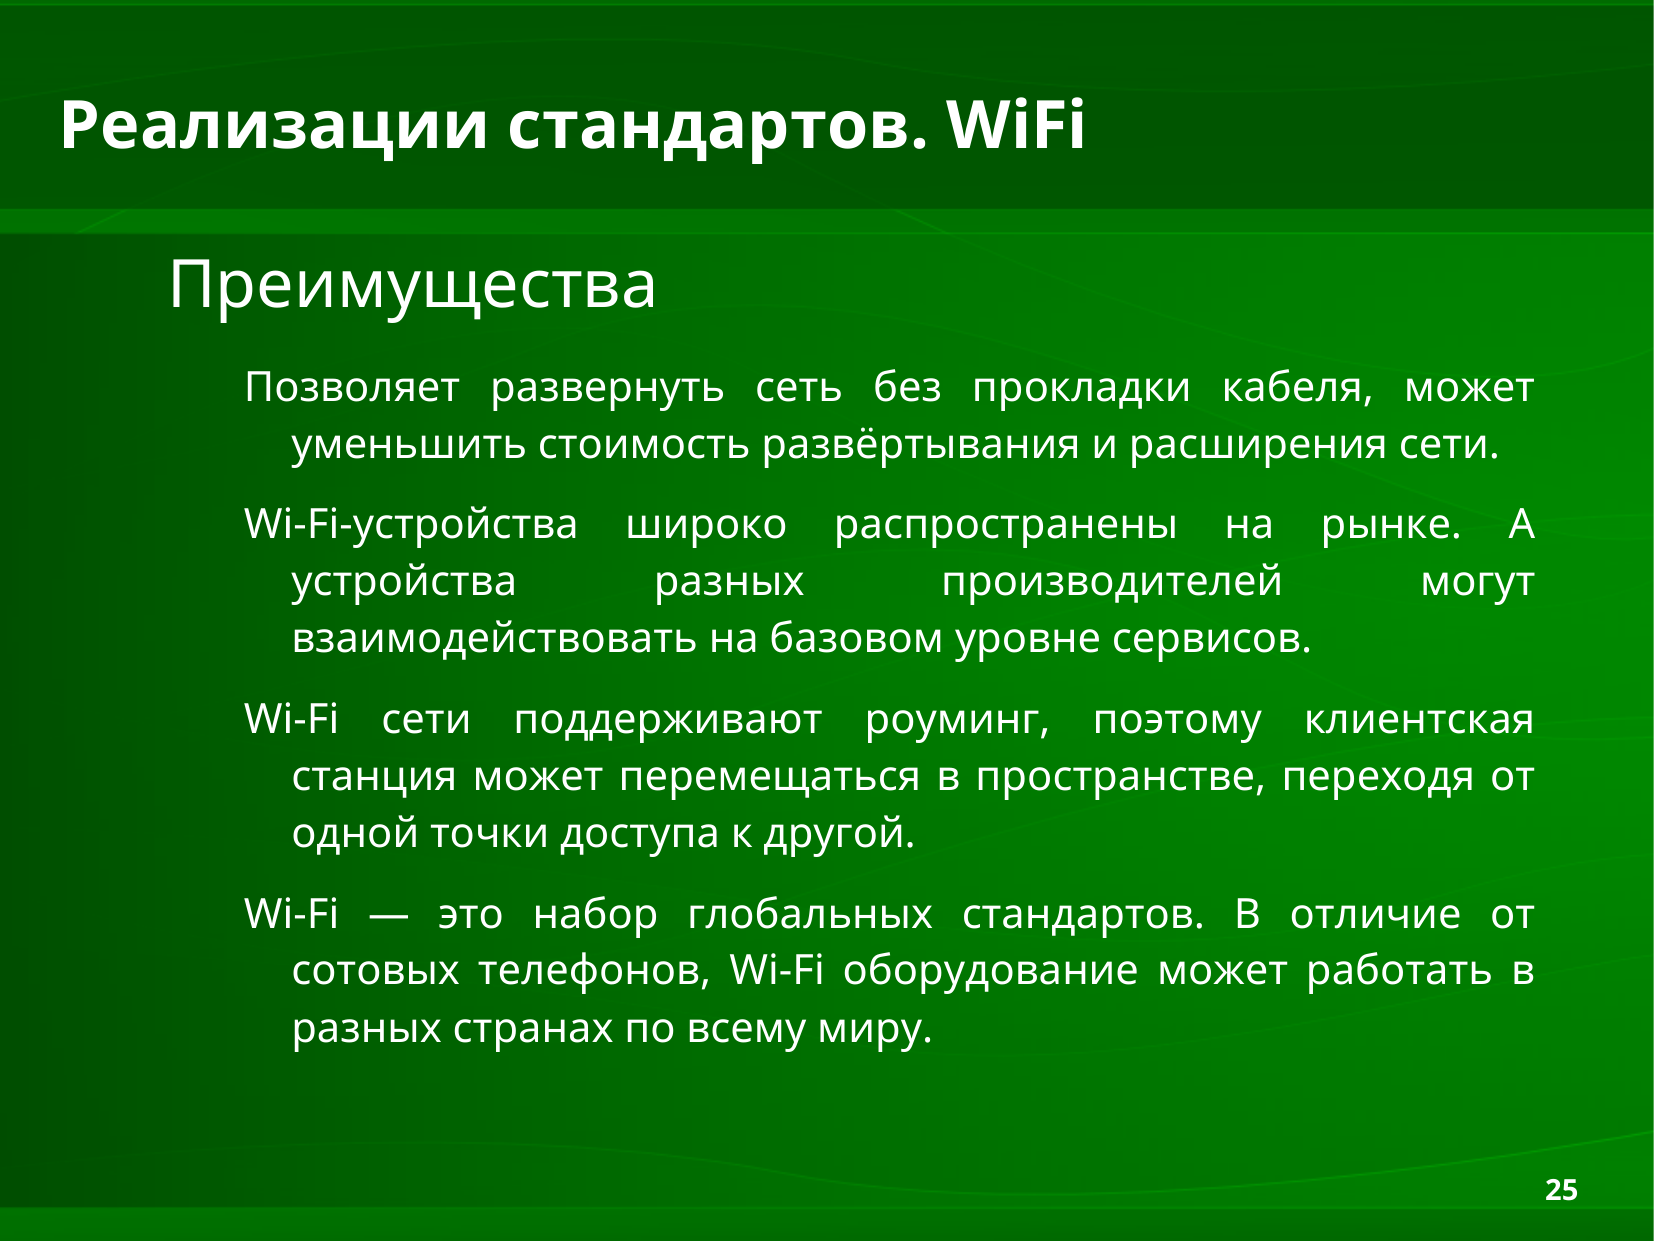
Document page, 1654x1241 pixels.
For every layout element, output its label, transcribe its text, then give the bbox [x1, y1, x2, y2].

picture [0, 0, 1654, 1241]
list Преимущества Позволяет развернуть сеть без прокладки кабеля, может уменьшить стоимость развёртывания и расширения сети. Wi-Fi-устройства широко распространены на рынке. А устройства разных производителей могут взаимодействовать на базовом уровне сервисов. Wi-Fi сети поддерживают роуминг, поэтому клиентская станция может перемещаться в пространстве, переходя от одной точки доступа к другой. Wi-Fi — это набор глобальных стандартов. В отличие от сотовых телефонов, Wi-Fi оборудование может работать в разных странах по всему миру. [149, 236, 1536, 1018]
title Реализации стандартов. WiFi [23, 8, 1625, 237]
